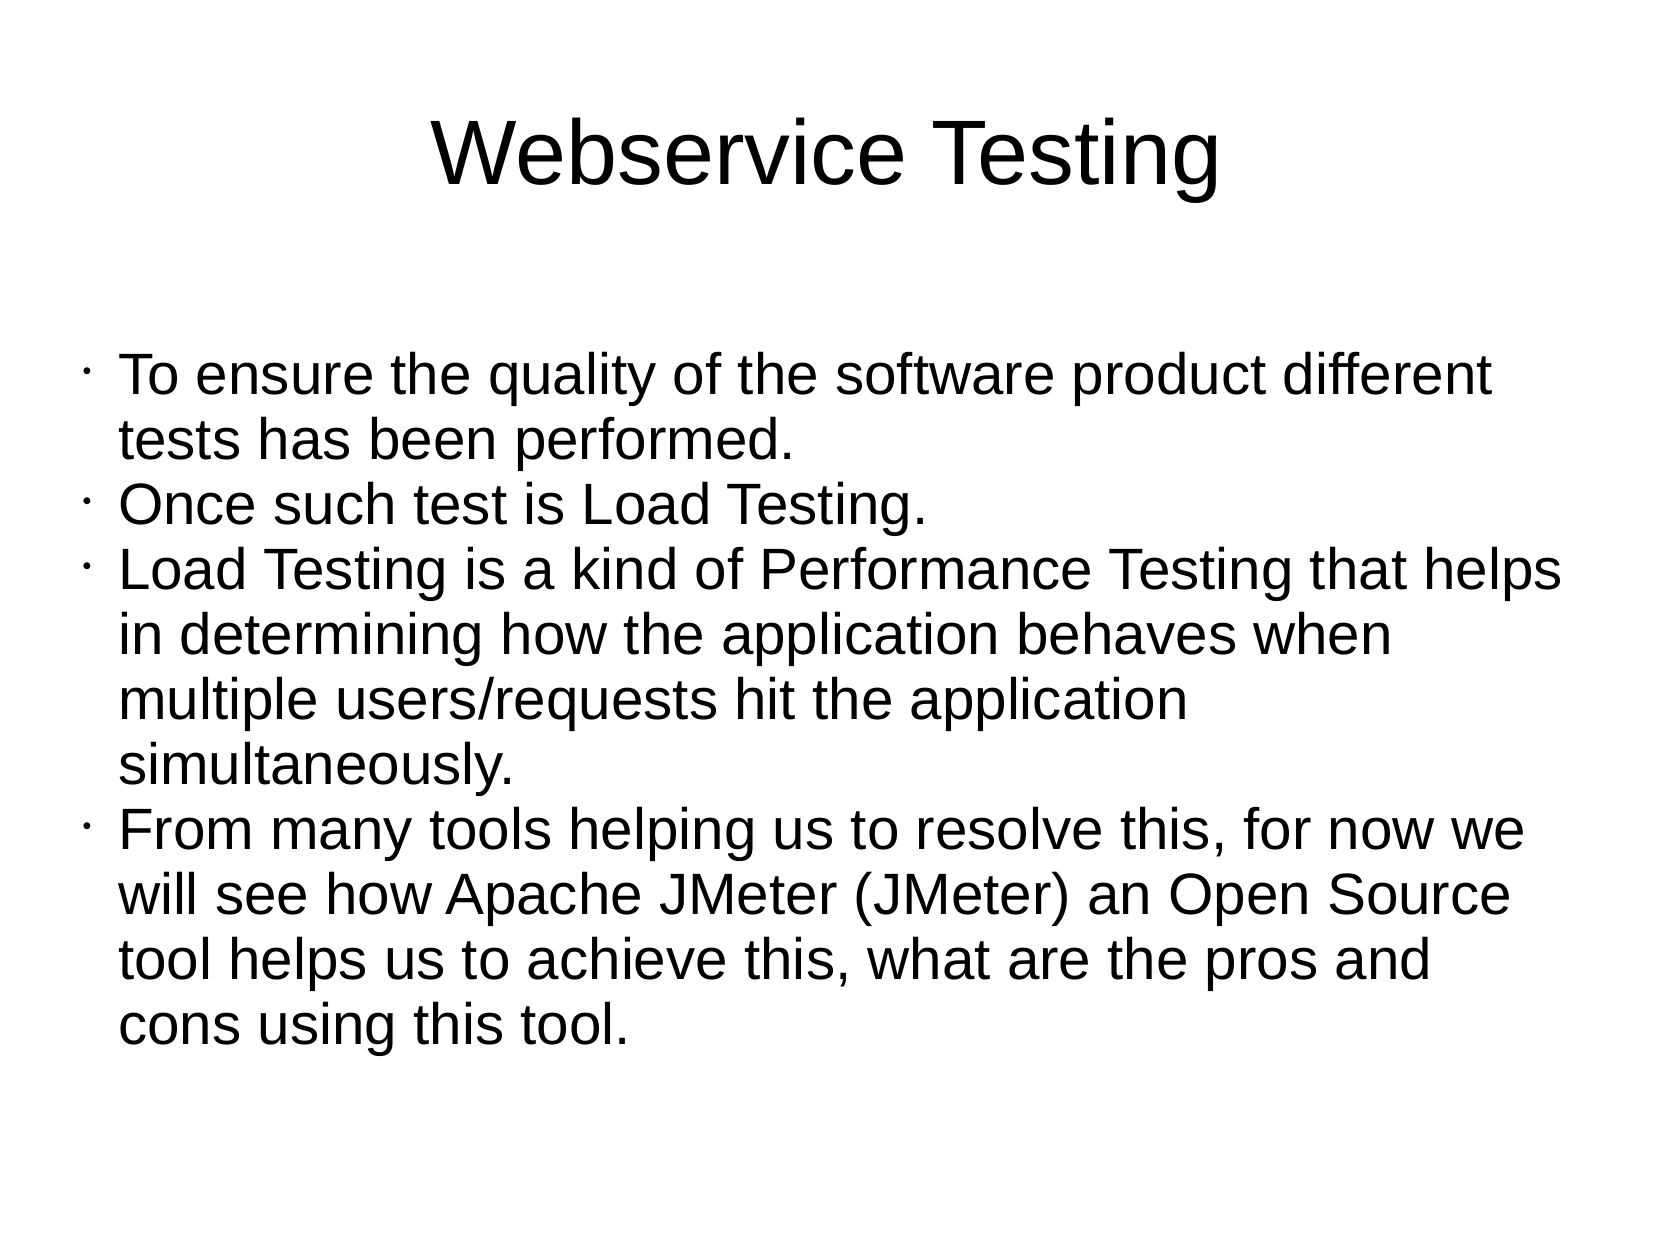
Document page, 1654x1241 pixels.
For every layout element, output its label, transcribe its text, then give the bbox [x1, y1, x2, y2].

title Webservice Testing [82, 49, 1571, 257]
subtitle To ensure the quality of the software product different tests has been performed. Once such test is Load Testing. Load Testing is a kind of Performance Testing that helps in determining how the application behaves when multiple users/requests hit the application simultaneously. From many tools helping us to resolve this, for now we will see how Apache JMeter (JMeter) an Open Source tool helps us to achieve this, what are the pros and cons using this tool. [82, 290, 1571, 1109]
